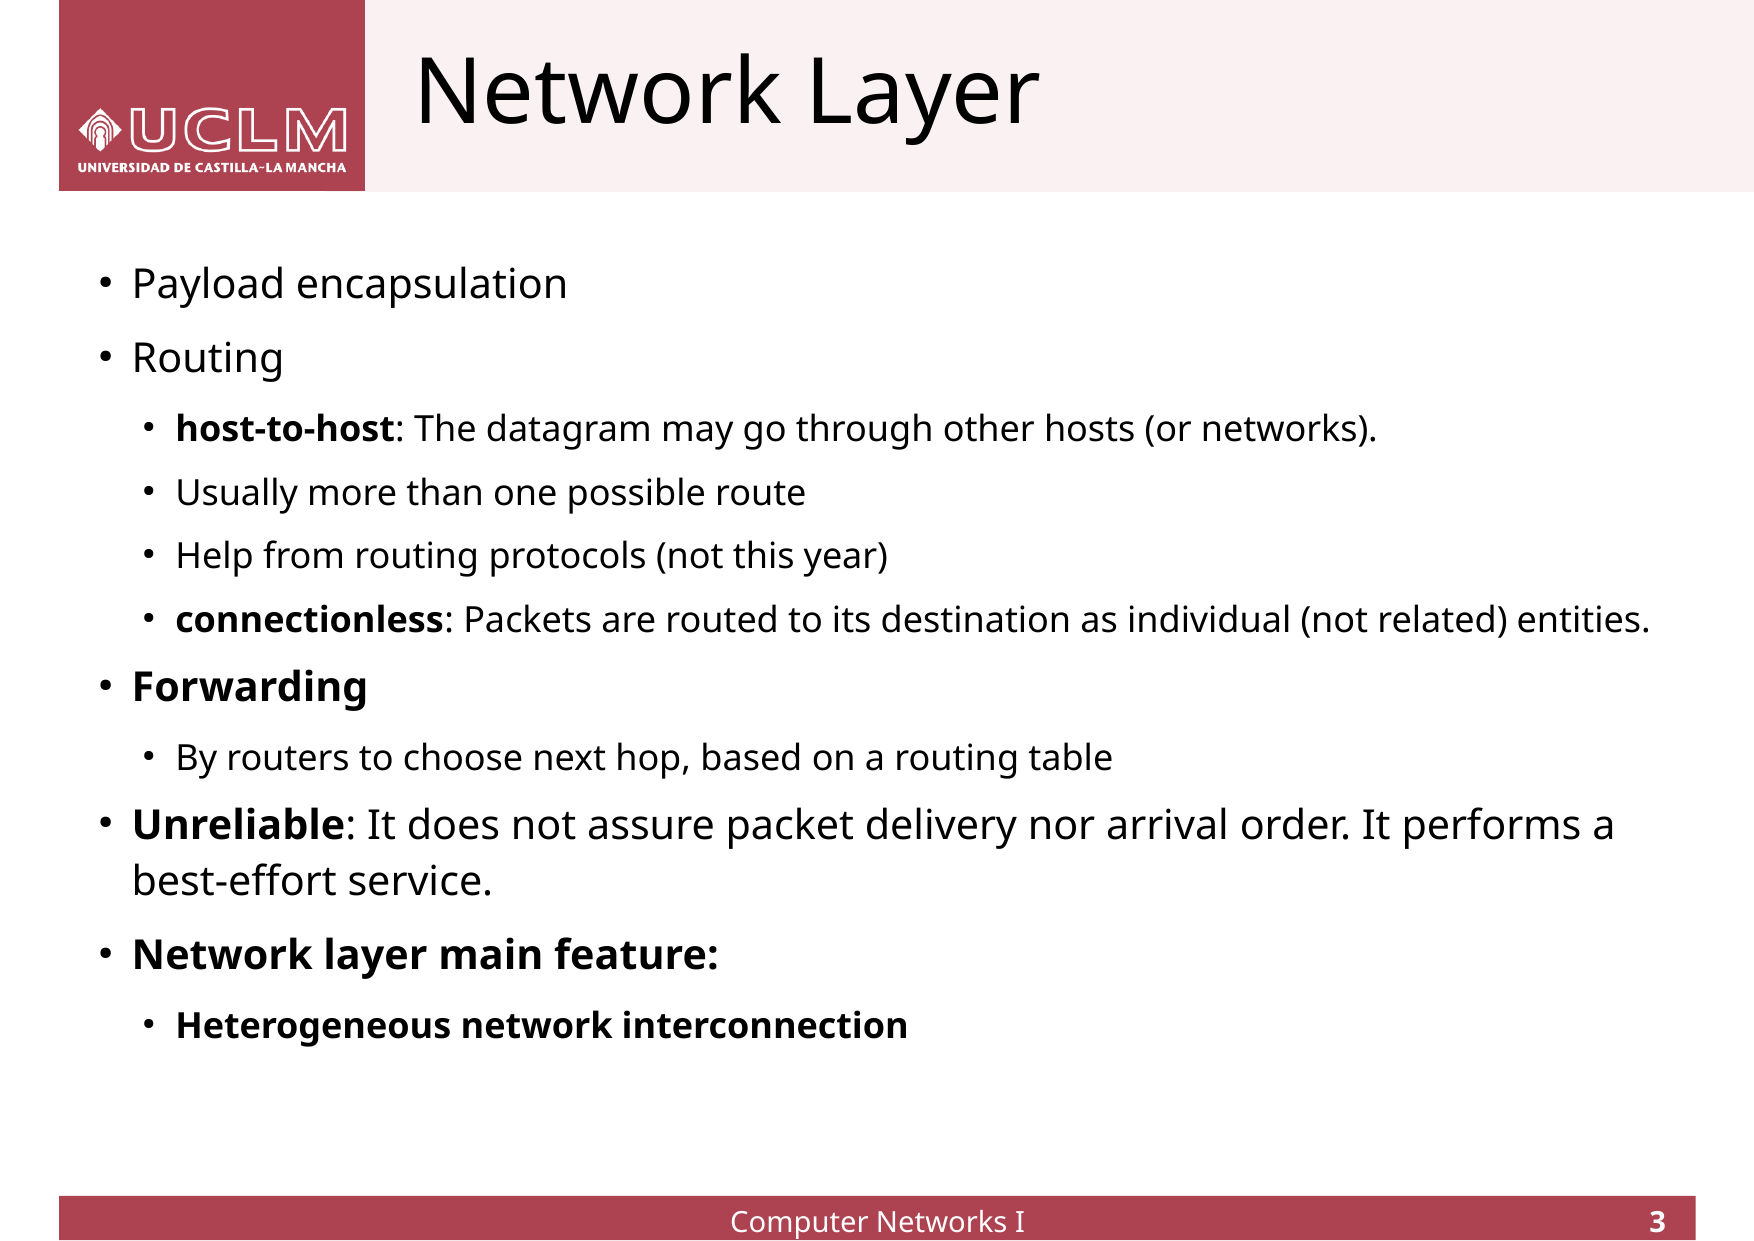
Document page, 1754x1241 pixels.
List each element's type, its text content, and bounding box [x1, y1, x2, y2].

picture [59, 0, 365, 191]
title Network Layer [413, 0, 1667, 198]
list Payload encapsulation Routing host-to-host: The datagram may go through other hosts (or networks). Usually more than one possible route Help from routing protocols (not this year) connectionless: Packets are routed to its destination as individual (not related) entities. Forwarding By routers to choose next hop, based on a routing table Unreliable: It does not assure packet delivery nor arrival order. It performs a best-effort service. Network layer main feature: Heterogeneous network interconnection [87, 254, 1667, 1103]
